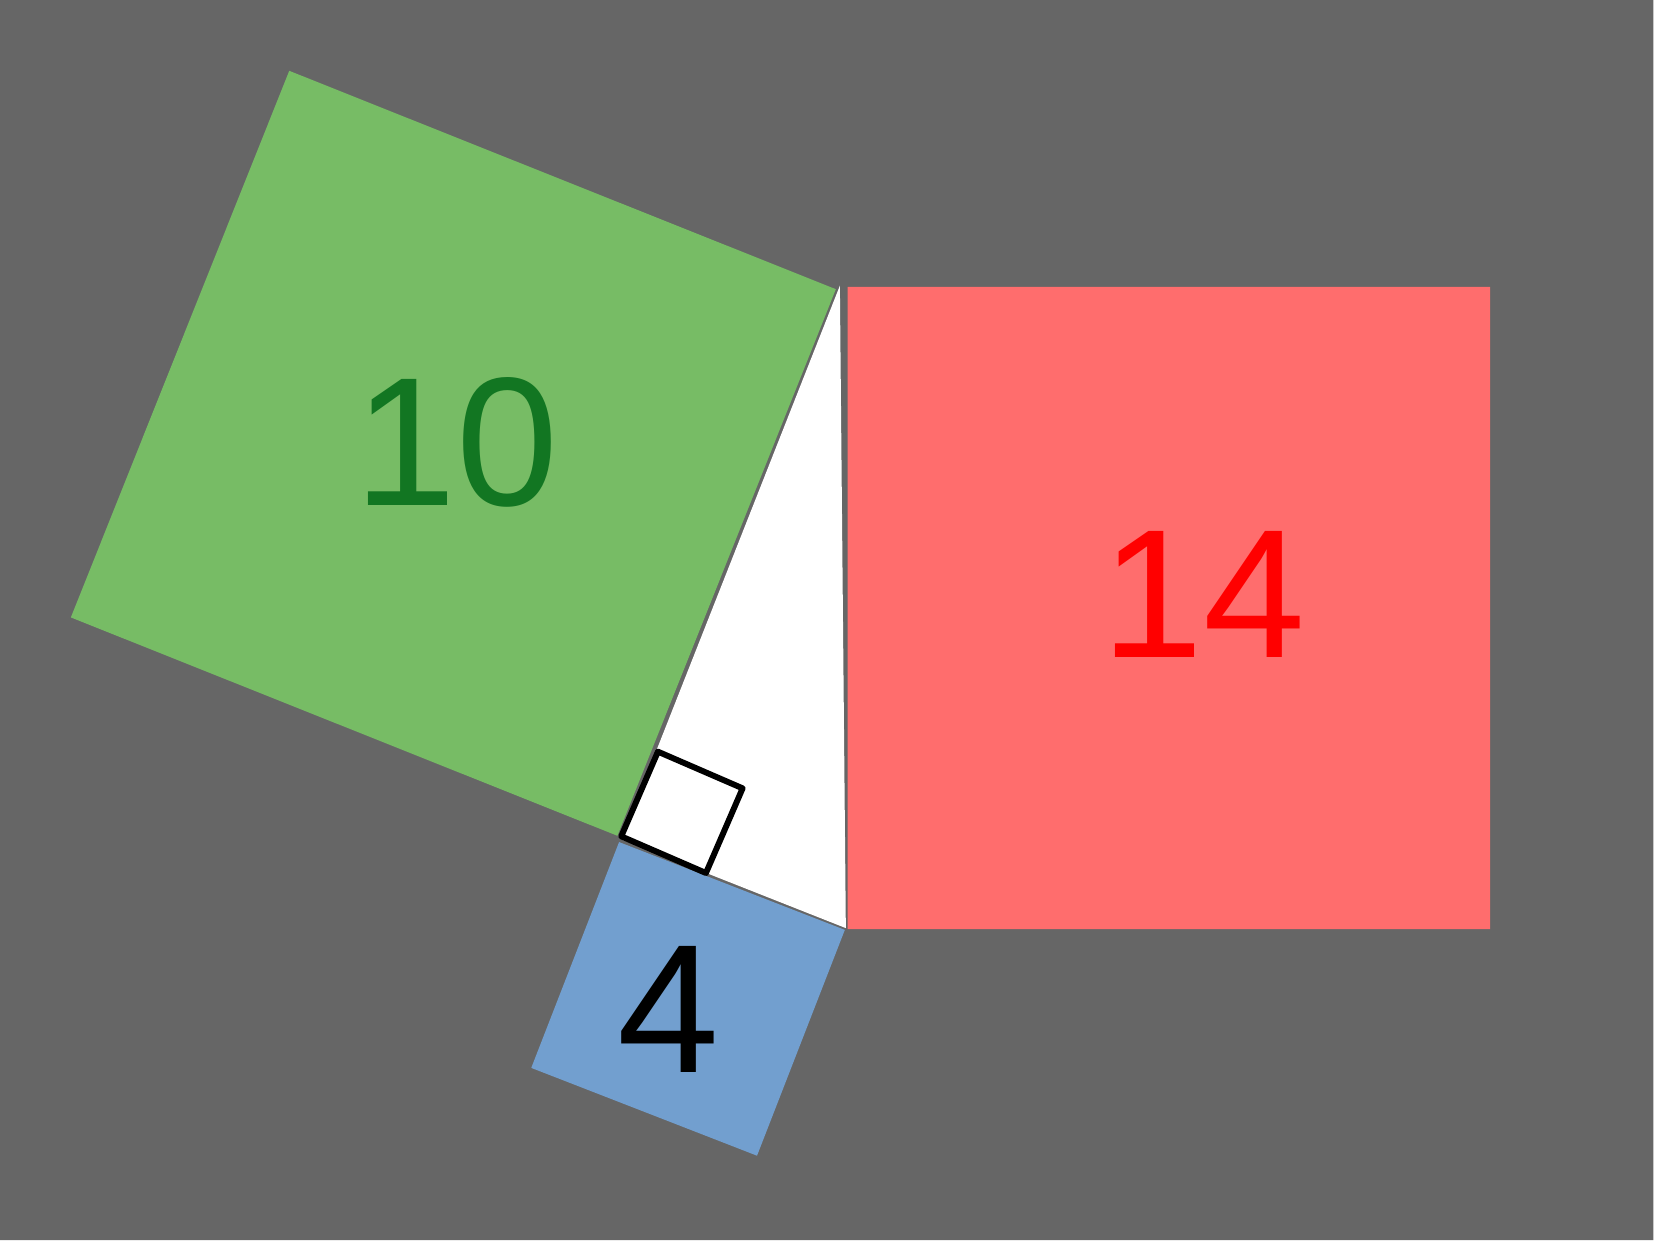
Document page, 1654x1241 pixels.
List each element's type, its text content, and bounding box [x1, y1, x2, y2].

text_box 14 [1086, 484, 1350, 790]
text_box 4 [602, 899, 865, 1205]
text_box 10 [339, 332, 603, 638]
text_box [0, 0, 1654, 1241]
